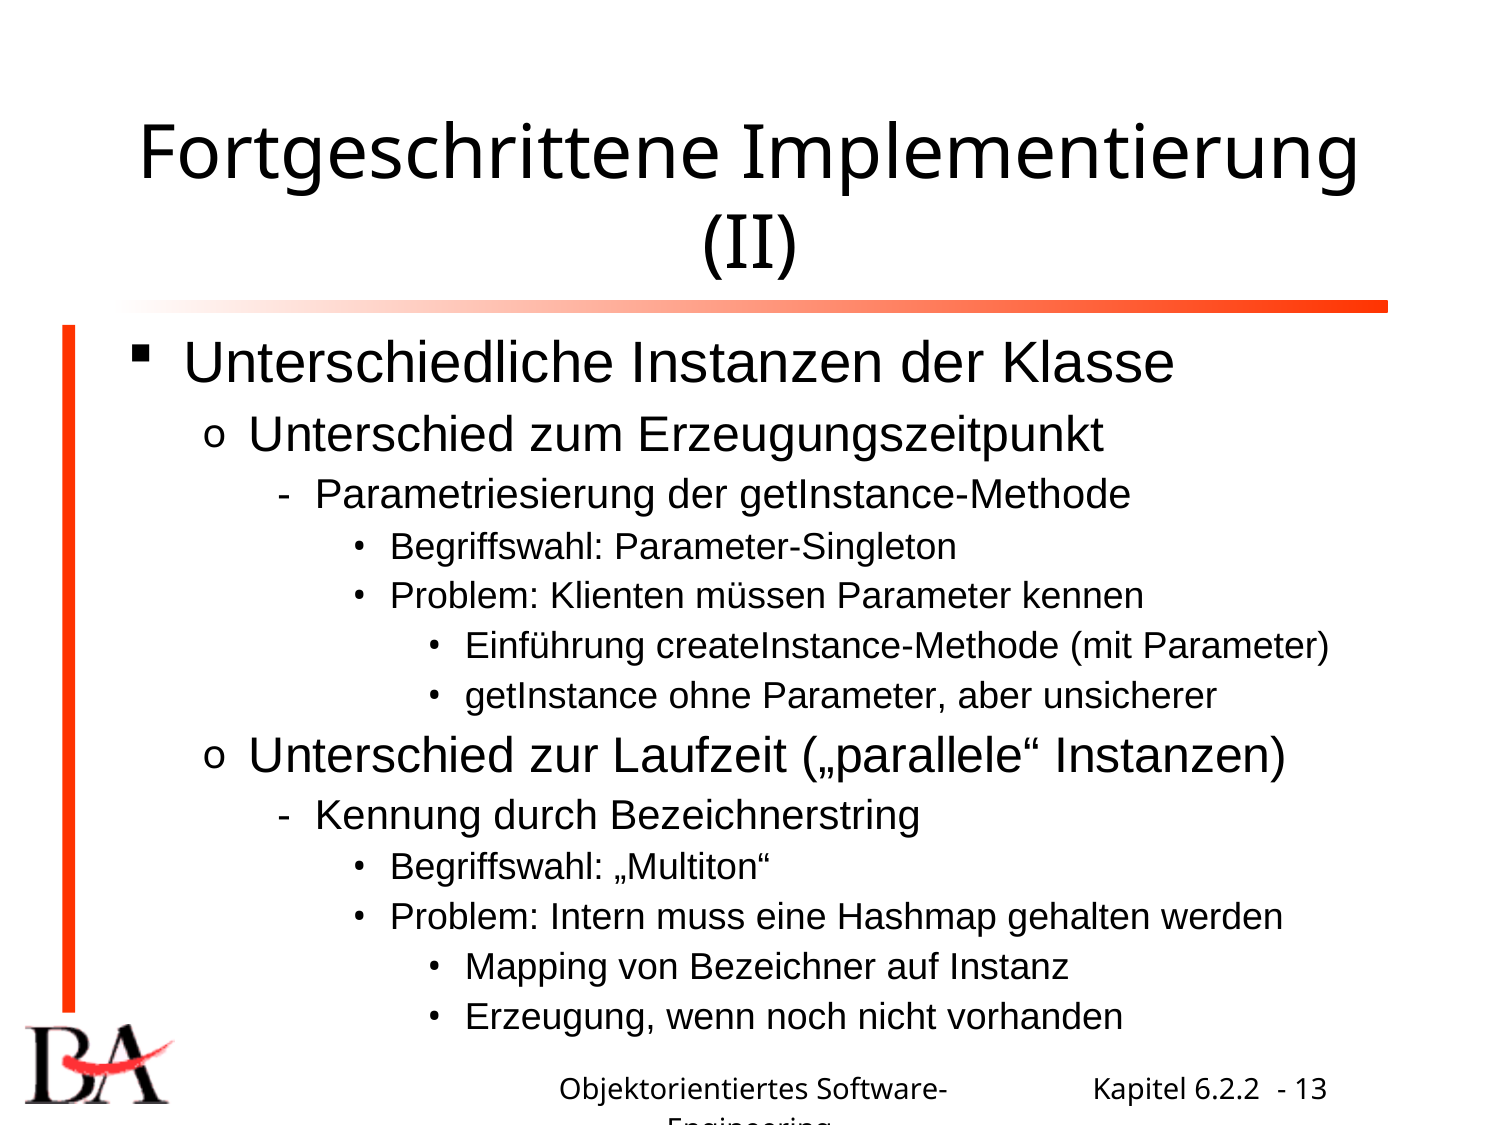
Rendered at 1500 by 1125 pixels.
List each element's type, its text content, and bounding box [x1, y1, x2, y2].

list Unterschiedliche Instanzen der Klasse Unterschied zum Erzeugungszeitpunkt Parametriesierung der getInstance-Methode Begriffswahl: Parameter-Singleton Problem: Klienten müssen Parameter kennen Einführung createInstance-Methode (mit Parameter) getInstance ohne Parameter, aber unsicherer Unterschied zur Laufzeit („parallele“ Instanzen) Kennung durch Bezeichnerstring Begriffswahl: „Multiton“ Problem: Intern muss eine Hashmap gehalten werden Mapping von Bezeichner auf Instanz Erzeugung, wenn noch nicht vorhanden [112, 324, 1388, 1051]
title Fortgeschrittene Implementierung (II) [112, 96, 1388, 292]
picture [24, 1024, 175, 1104]
